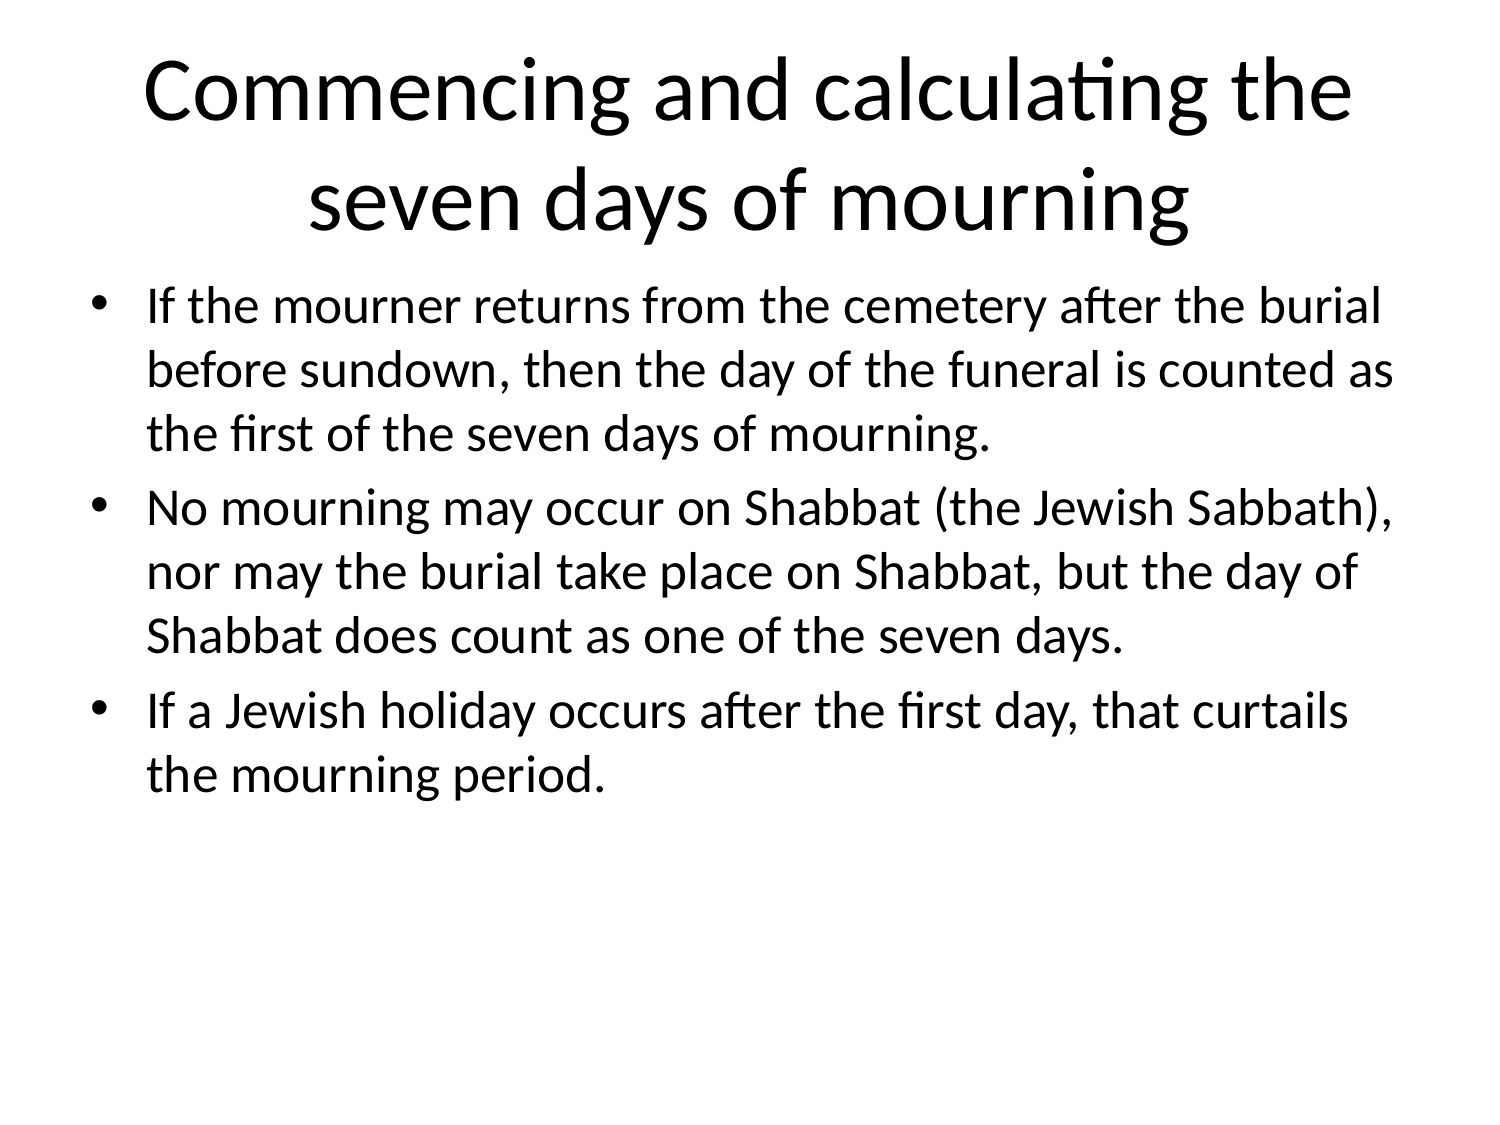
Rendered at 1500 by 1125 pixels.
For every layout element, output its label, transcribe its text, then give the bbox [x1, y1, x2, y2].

title Commencing and calculating the seven days of mourning [75, 45, 1425, 233]
list If the mourner returns from the cemetery after the burial before sundown, then the day of the funeral is counted as the first of the seven days of mourning. No mourning may occur on Shabbat (the Jewish Sabbath), nor may the burial take place on Shabbat, but the day of Shabbat does count as one of the seven days. If a Jewish holiday occurs after the first day, that curtails the mourning period. [75, 262, 1425, 1005]
